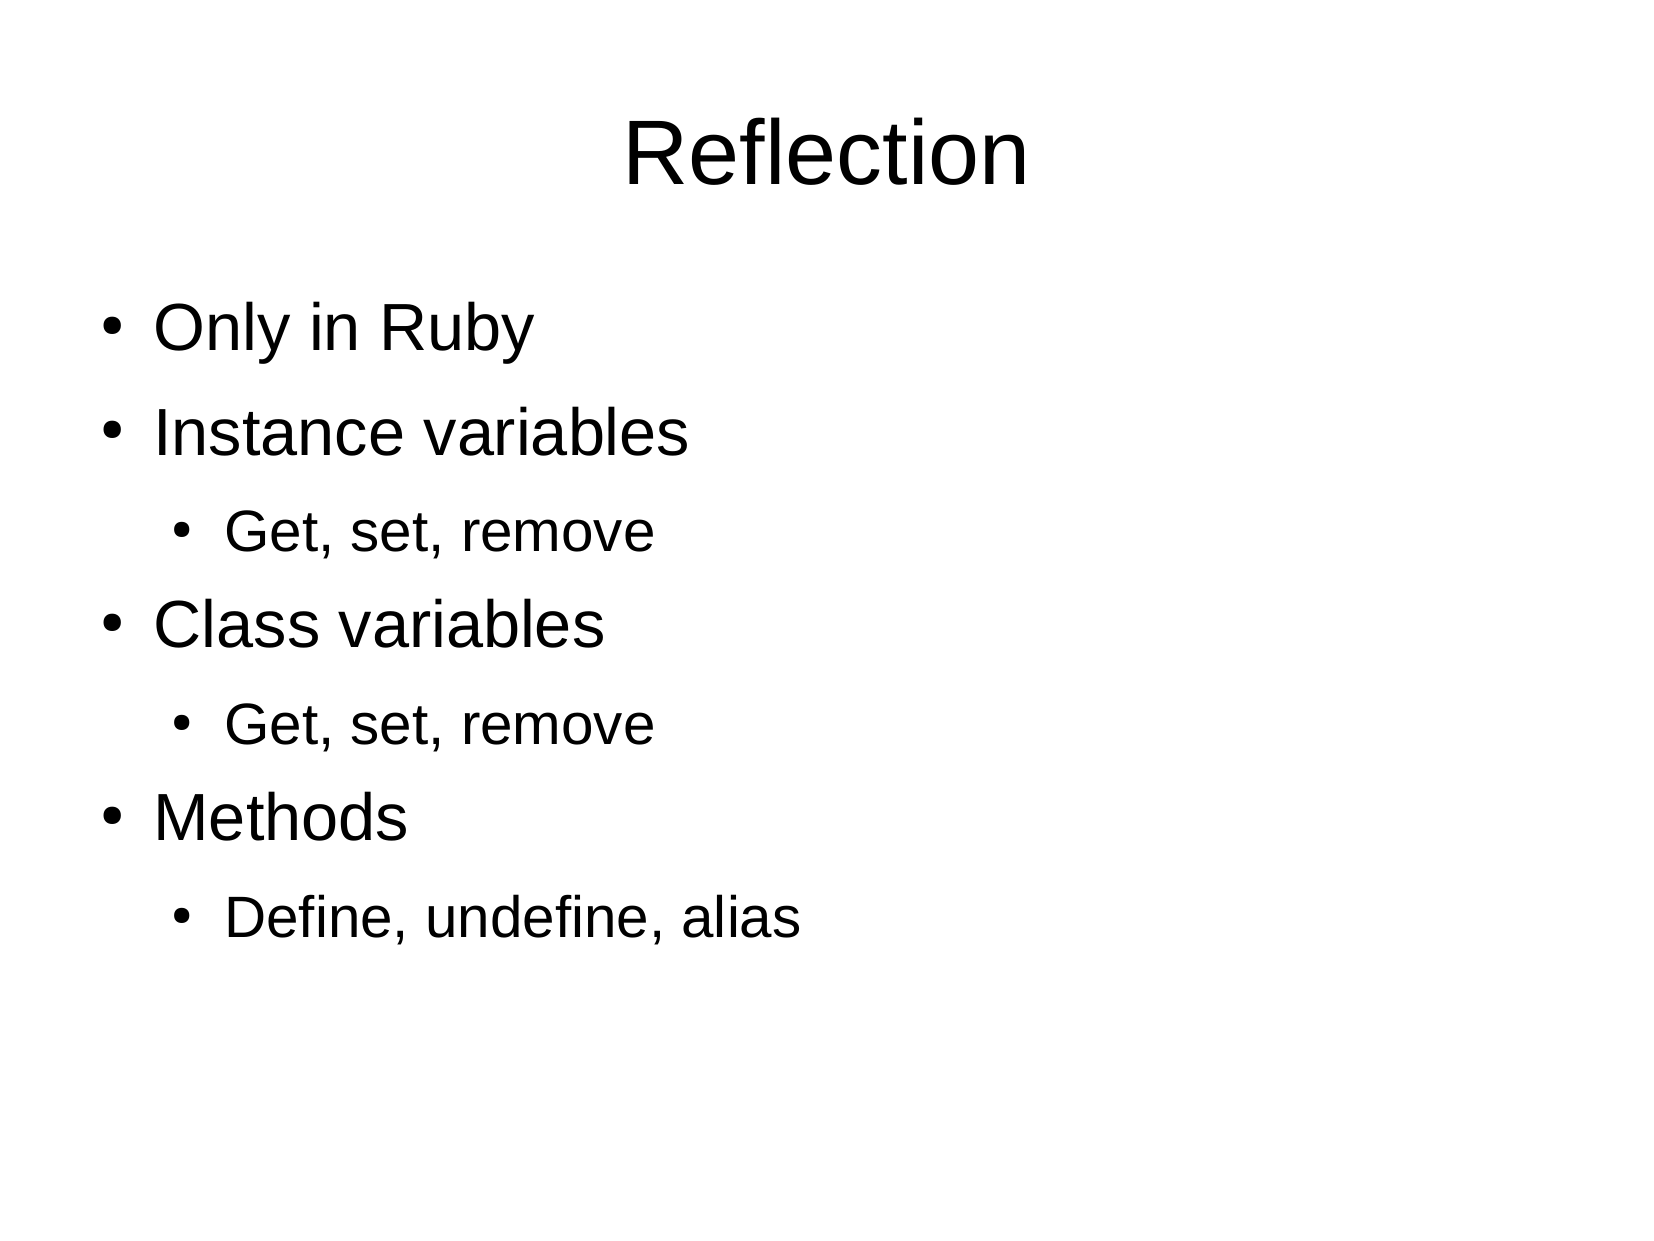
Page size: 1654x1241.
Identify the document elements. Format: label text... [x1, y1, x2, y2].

list Only in Ruby Instance variables Get, set, remove Class variables Get, set, remove Methods Define, undefine, alias [82, 290, 1571, 1109]
title Reflection [82, 49, 1571, 257]
